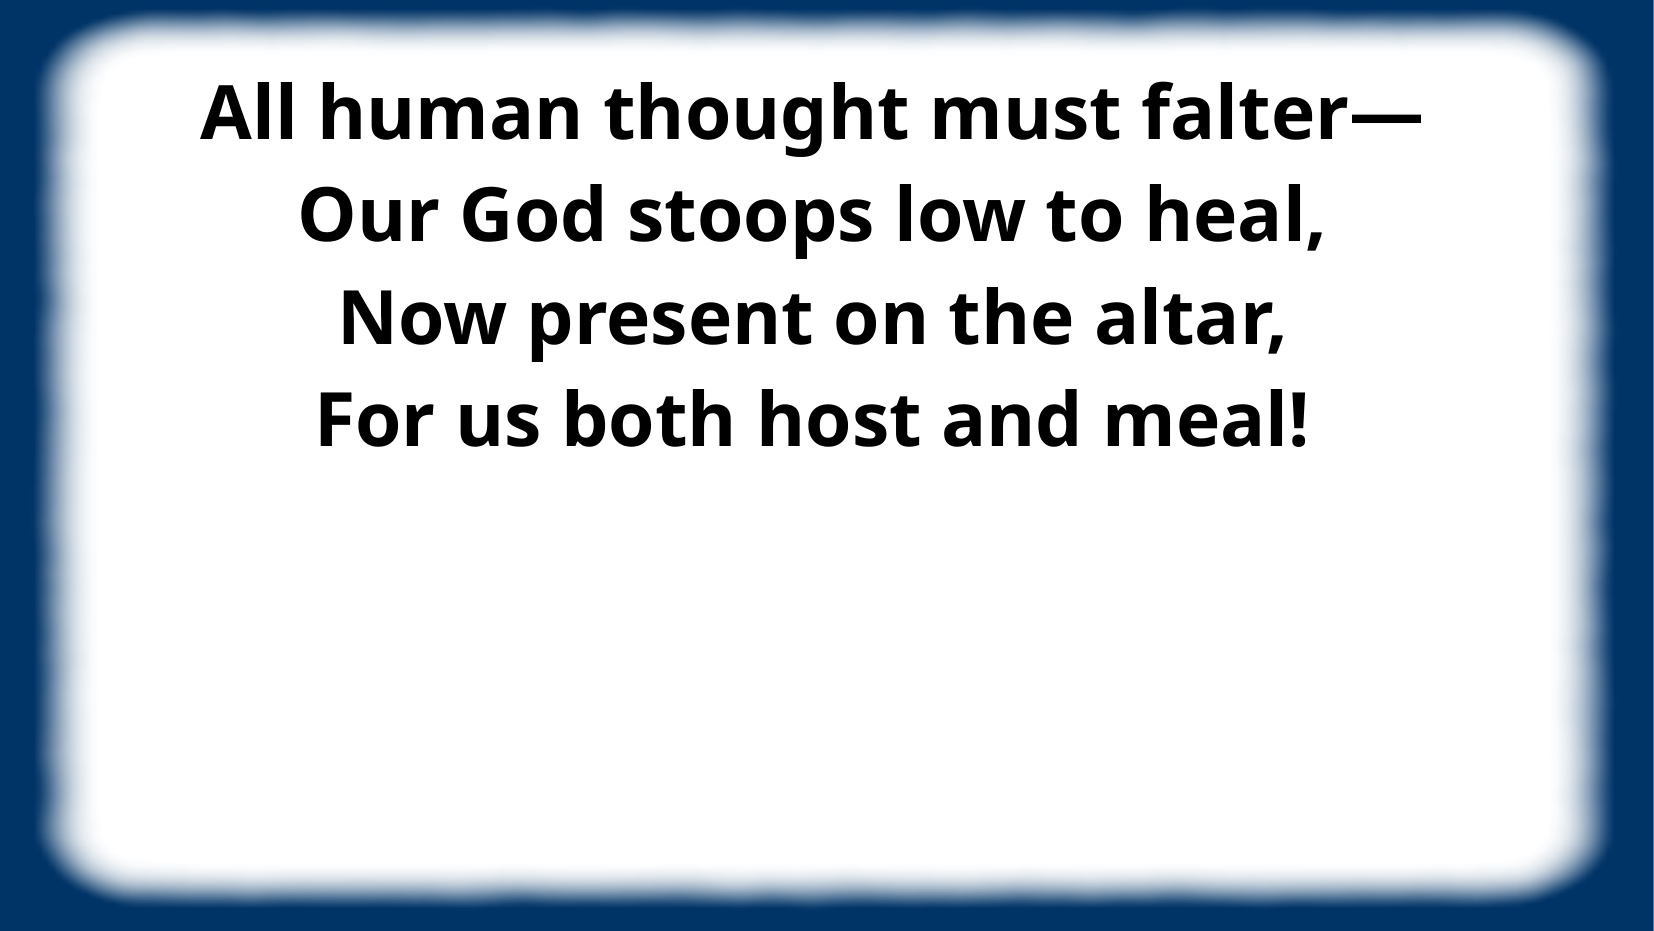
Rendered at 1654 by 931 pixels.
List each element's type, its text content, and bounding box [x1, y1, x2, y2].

text_box All human thought must falter— Our God stoops low to heal, Now present on the altar, For us both host and meal! [122, 52, 1503, 467]
picture [0, 0, 1654, 931]
